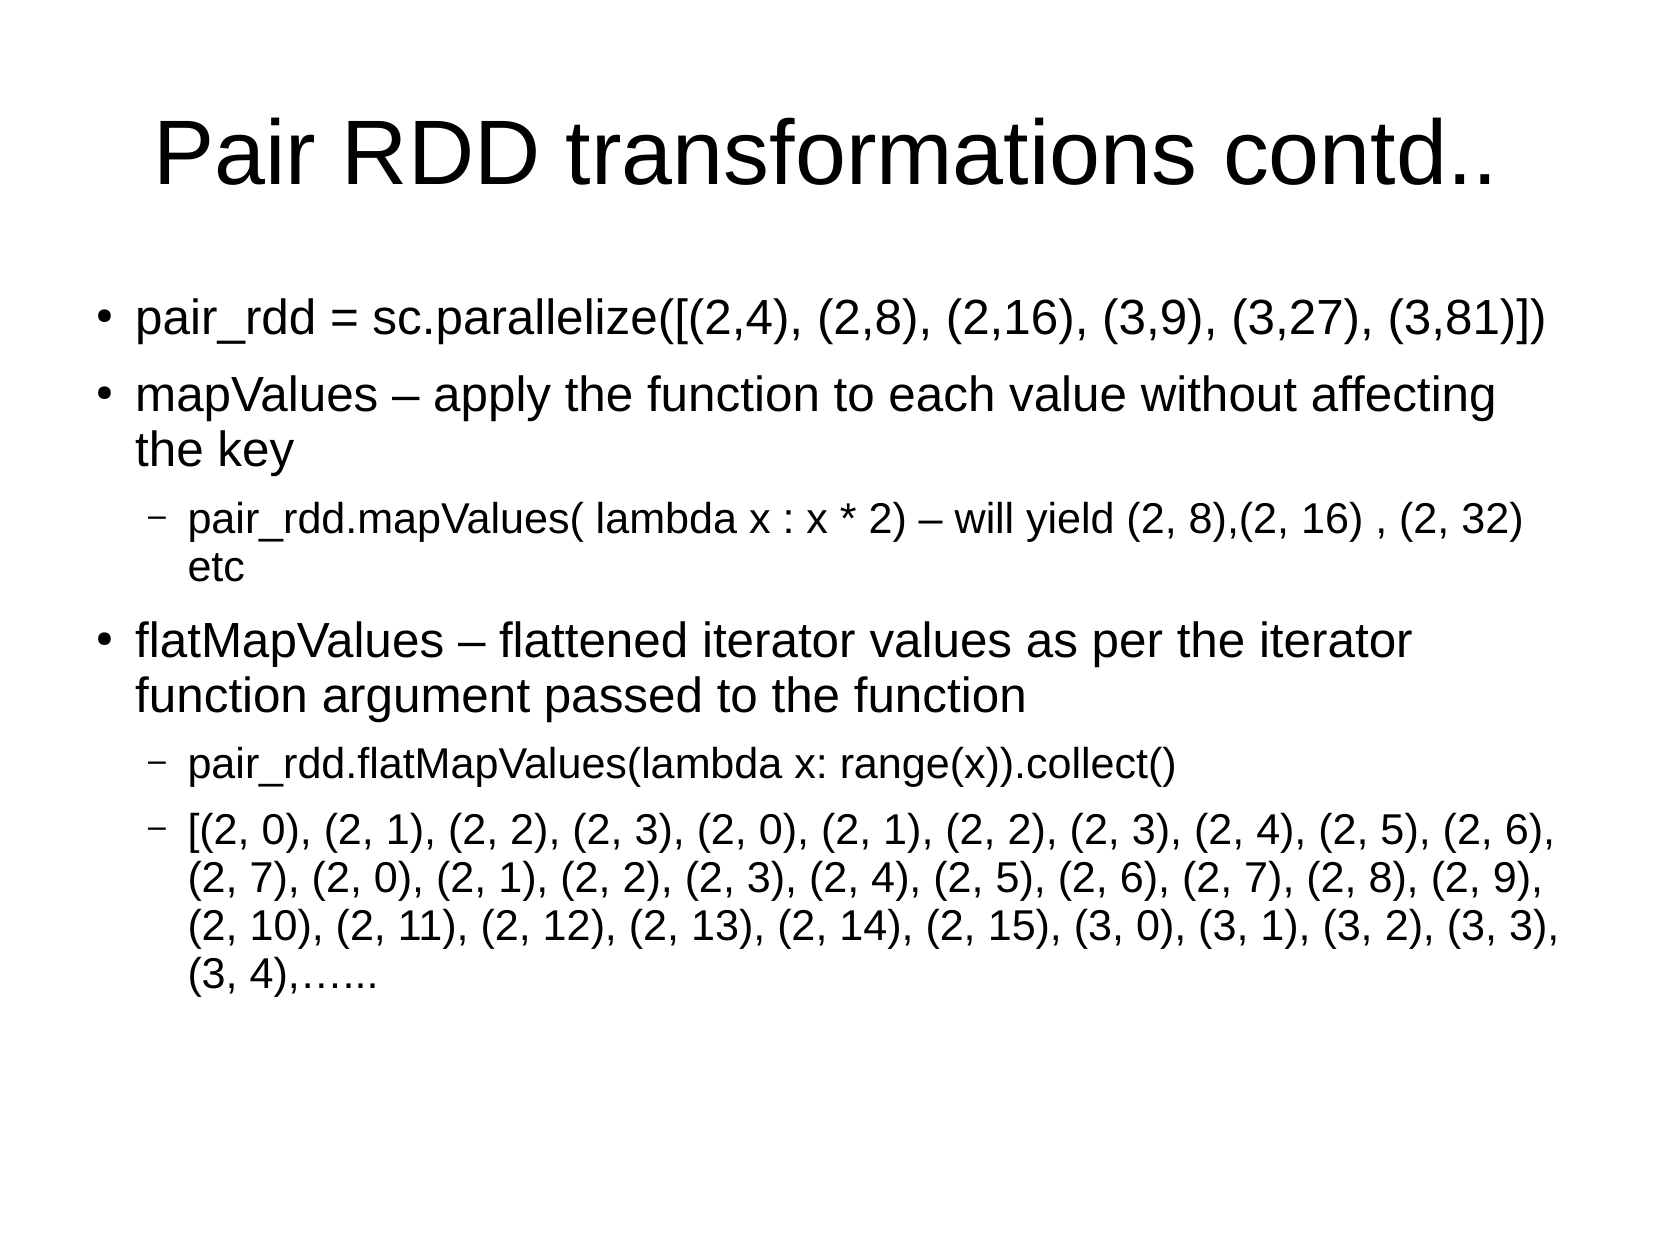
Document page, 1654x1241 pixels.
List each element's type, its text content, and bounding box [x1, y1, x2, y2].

list pair_rdd = sc.parallelize([(2,4), (2,8), (2,16), (3,9), (3,27), (3,81)]) mapValues – apply the function to each value without affecting the key pair_rdd.mapValues( lambda x : x * 2) – will yield (2, 8),(2, 16) , (2, 32) etc flatMapValues – flattened iterator values as per the iterator function argument passed to the function pair_rdd.flatMapValues(lambda x: range(x)).collect() [(2, 0), (2, 1), (2, 2), (2, 3), (2, 0), (2, 1), (2, 2), (2, 3), (2, 4), (2, 5), (2, 6), (2, 7), (2, 0), (2, 1), (2, 2), (2, 3), (2, 4), (2, 5), (2, 6), (2, 7), (2, 8), (2, 9), (2, 10), (2, 11), (2, 12), (2, 13), (2, 14), (2, 15), (3, 0), (3, 1), (3, 2), (3, 3), (3, 4),…... [82, 290, 1571, 1010]
title Pair RDD transformations contd.. [82, 49, 1571, 257]
